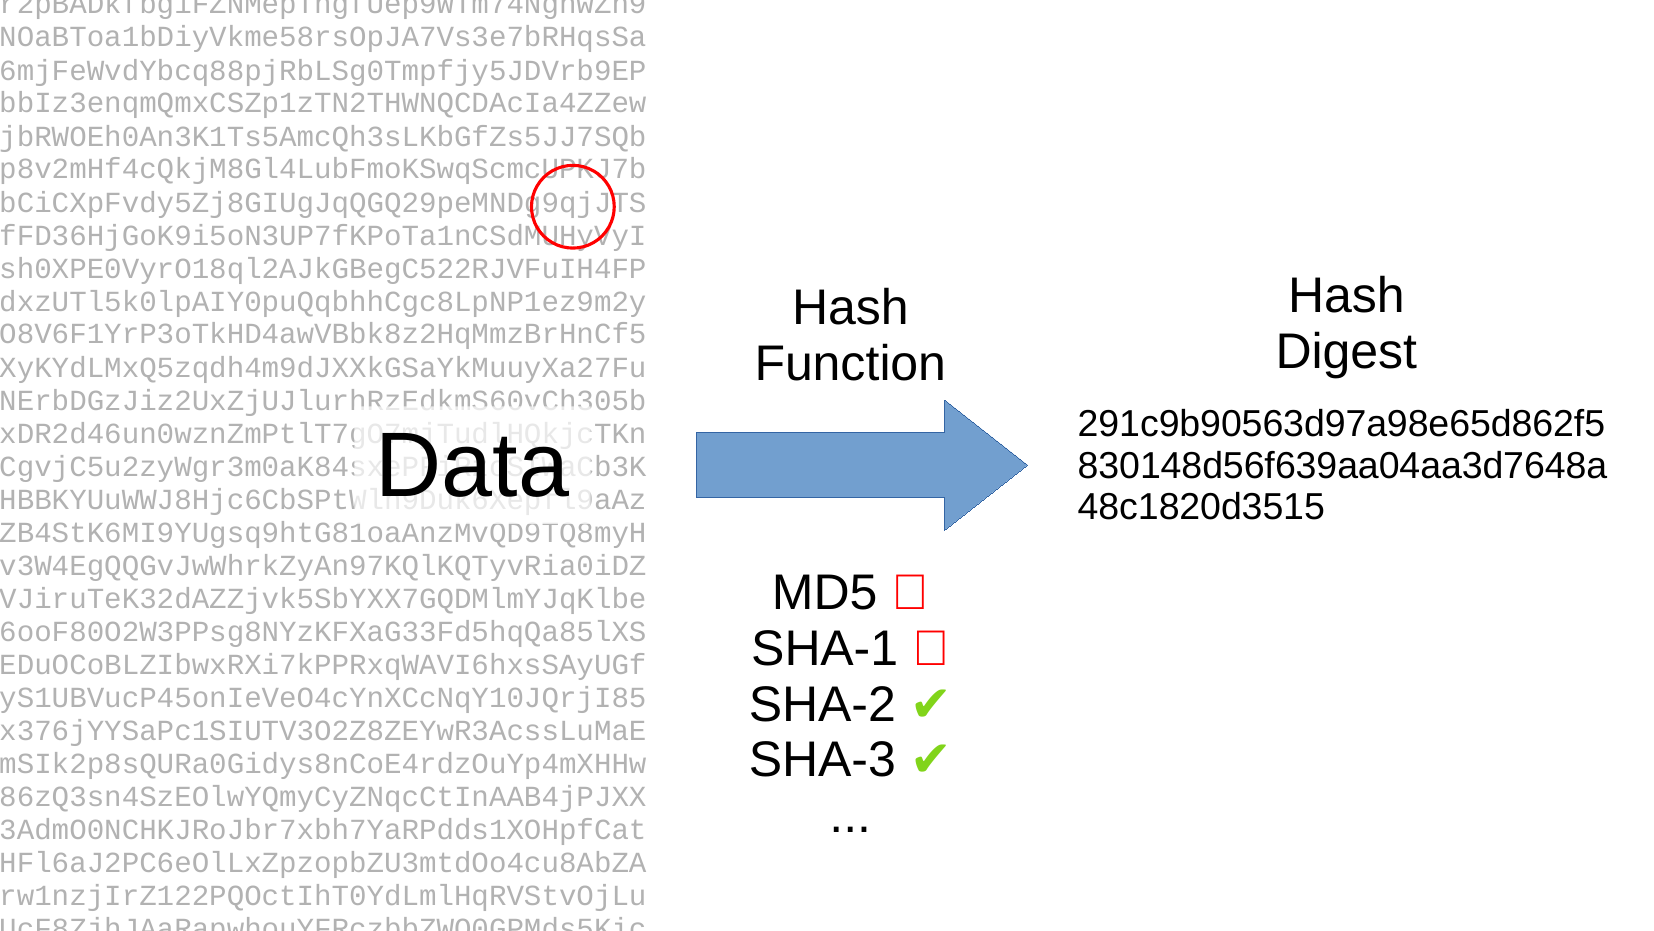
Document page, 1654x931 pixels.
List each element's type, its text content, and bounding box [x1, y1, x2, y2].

text_box v3UTSM6lhtk3evudFLaJNJRwDzfAuxEPdAqMgoTr2x2GSRaVH2VfarwYTJBPGB696Ip7UKRzzgiYWzt JSA8JKoQjhgZEoSut4UBJ6CiIxCV4Kk9rlsRixiOH13hh8Cv2DawjYb4miezyu2Jy1wUjLAt0yEsZpbg vLLGmBqQ8hlIhx2qD4YAHctyE3YRBssM8YZn7Vjf0zNcdmmag9abxTQfIu2L1h8kbCAwmaGeMldYoiXE TBpnRGRZVz3bDrVr4CtHCem87Iayea2GBTD9AjZqt6FZzE6Bctj2EdbT9f67r4OMc8ajWX3EWusIEtJL J2yC1p9hC0nIYwKTGm8xeu0w4ioQX5gL0TwLiBIVur2GW2KH6rpSIcDWbEPAJXuxTZ6m4zNuLoRgaHmk moX2CptzbnG5ARqiBxUnkPKO9SdLsYJ37S9IEtgph4X5IAoYpxqZW51TtXJJ4rUsw7PBQ4SBeLKPHdIH ihluolWTwb9LBHpFsz7kL4N4CYqMKzJN0bsmruJHrvrzEB1b0Zg4pmvXwjotikZ73ToNYbZmy1fKIWJf 6uaqaFvXKiyygF0M75cnrl9CiI9r8CvnobYak2D5y1Zcr7hxYBQpx5F9il6whNLHcDWdCTfgUkpolQ2z W8rp4cWMDM2rl6cHxoksik5JJ989Q6nGsRcPgiwAKTmyCZslK079te87V0SGAk41hSRXeNZZvnfOjOdC vEhhMElyWR3wfO67zf0v3l97v1YcvhIYrdIh0mmOeJgS05cAMx00w1diIzSg9VsCY6kKaTckrbe67XnS ZLcWV8WEawfN0XfuZI5H6FzAXr86dzvdqSQrekZFES9dnrEgzM5rFtbg7OvY4N82ZkrQhkRlnwHRxhTH 28ehvE8LXpGWR4HQXDHaLzBGsCA0V4Hc8y9aKlNrLarGQMUPMZLwpZHvYygEwNMoJf5yqU9USfYVEnUn BMkleJLfvKLu25if1eMzajXTlc1NDqNyy4Q8cqAjpc1SQ32kzhDvJLIi5QggxcbkiyD3oWKDg2REPXxE vfqPNxZkrmhbU76lv6rAJp3xTR0ecgJdKPfKUqNlZV9hcty4PfYINL87NfdW5Nrcs7xMOUOdjEYd0aEf D2QQM3znjnkUjj1ZY4NsrJwUwYuzMbv073xHcYzUPdpr2pBADkfbgiFZNMepTngfUep9WTm74NghwZh9 DrMvonotF0piDHGTXKRZZyu59ac8jt3yKYePQOm3TbRNOaBToa1bDiyVkme58rsOpJA7Vs3e7bRHqsSa CRrz14FOFMrd5hEUbfSfbAK1FBsDtyE22LfpyJH3bH26mjFeWvdYbcq88pjRbLSg0Tmpfjy5JDVrb9EP j29jo2AaK8roPvedvtsRgoPWY11sYgzWe7f741dhvDvbbIz3enqmQmxCSZp1zTN2THWNQCDAcIa4ZZew Q0Eq8V3TLBwX4uhEX94lk8DS7F38jbMyn5ofokBIbYfjbRWOEh0An3K1Ts5AmcQh3sLKbGfZs5JJ7SQb 78H8Rbi5lkDY5pUzaigJVzm7XHwjBFr1bXzLALzEi1Lp8v2mHf4cQkjM8Gl4LubFmoKSwqScmcUPKJ7b rORSlVsC3e7Ab1W9zNI62GEo0ziv2shhyEXdQbbvG8hbCiCXpFvdy5Zj8GIUgJqQGQ29peMNDg9qjJTS KZ9mv9XY9zTbSLkNp4aiJjNmx2vcMPrXD8nyzBqWRghfFD36HjGoK9i5oN3UP7fKPoTa1nCSdMUHyVyI E7conPZ36i1cFhFJi5dUuXXpp608Cl47s8xSdCMSNJ0sh0XPE0VyrO18ql2AJkGBegC522RJVFuIH4FP SsXBX6133CnxWJIbZbykAyT4l38BP3RZTeuLTgdZlhRdxzUTl5k0lpAIY0puQqbhhCgc8LpNP1ez9m2y NW82VtYvUtClnEJjqKYfUz8F8BHjghuGvsXMHRbkNBfO8V6F1YrP3oTkHD4awVBbk8z2HqMmzBrHnCf5 xarny328ppkhfO4i9oC8i0UgEpa7Nk7BRE0tm7C8Gz0XyKYdLMxQ5zqdh4m9dJXXkGSaYkMuuyXa27Fu gLvZfu2LEOAdzgZeUUDs1bcagM81y9c9bXyU6SoKtrlNErbDGzJiz2UxZjUJlurhRzEdkmS60vCh305b w1NiNUPuJ2sCWZwAsdTav1oEPFPwLiCObu5s0tVIOPcxDR2d46un0wznZmPtlT7gO7mjTudlHQkjcTKn seF7tyFzlwEin4EyjwBNlm7PsL3nK63XhuxdtwJ4j59CgvjC5u2zyWgr3m0aK84sxePFiRzcSIWaCb3K sQbj6giEHI8pueWguqJ3OA0MFHHeNZURwb5vxCrswYmHBBKYUuWWJ8Hjc6CbSPtWlh9Duk6Xepfl9aAz hVK4IMur77uH0ERGTRF9Kyi1Gh7K9kpTswRWssSKpiKZB4StK6MI9YUgsq9htG81oaAnzMvQD9TQ8myH Mqj9hwnMJ3zzm3XLP11ujjWpBynw1it6aKRjDophK1sv3W4EgQQGvJwWhrkZyAn97KQlKQTyvRia0iDZ w4wpq5380eQgU2CF5zypdGeSwf4sI2M3XHFBeU932sLVJiruTeK32dAZZjvk5SbYXX7GQDMlmYJqKlbe PWSInzTxXAhfDapXzd9ds40UnseFuguGGtLKErRi5qh6ooF80O2W3PPsg8NYzKFXaG33Fd5hqQa85lXS GAiRzXH10shpN9f5qLBO4IjJTgBCRHELMysScsCcpJHEDuOCoBLZIbwxRXi7kPPRxqWAVI6hxsSAyUGf AXXiUrilGLAsIQhz0eQt7PmOD0aTv8Zw6O4YB8BunMDyS1UBVucP45onIeVeO4cYnXCcNqY10JQrjI85 4DDJAUlwxixtT3eFrgM4rON3Ac2cK38r6Z5VlBE3TT0x376jYYSaPc1SIUTV3O2Z8ZEYwR3AcssLuMaE VpXTeRRsBSL2HqZZn3FXPC0Kw785fa0uguCgcfsI0onmSIk2p8sQURa0Gidys8nCoE4rdzOuYp4mXHHw xavsu0WdhOYSYnHpJkyBmclmrDyGES9ghNA6rOVqf1W86zQ3sn4SzEOlwYQmyCyZNqcCtInAAB4jPJXX Y0d3fmdgj91sTaak2rVtBF9kS1KS0vwDXyz1hIJLZso3AdmO0NCHKJRoJbr7xbh7YaRPdds1XOHpfCat CjV7xps8E162jfsFTLwWxPM9jDnNuhDud89oiQm679wHFl6aJ2PC6eOlLxZpzopbZU3mtdOo4cu8AbZA kQtEbhQOyO42qcsdfxehEDCwMQU6yPft2e3nYSHIBY6rw1nzjIrZ122PQOctIhT0YdLmlHqRVStvOjLu BkCb3Ciwum3RRfHdC8ujtXndMc1dI645VMnoeDoXE5vUcF8ZjhJAaRapwhouYFRczbbZWO0GPMds5Kic MoxTFNUNAhNL9KI5BSrW4BecvsBVTzv7GV5bAoaX6DnkZXr7jP5N8U8ebH7UnaApxjQZt1BwQjsfsFZK rWjESf4fgHzsXkfesWgIGhs9mueGQkcNH3K1WFO7yAD1hutQqO6RziganghTuPKBlCzhuqdEoLwmU4pp 9O9JC4nZrMV67vObv20C51x1eIb90CLo8FGh3CJ3LHKsfkZrZ3vXgnUqNHdqvEp1mIGtUWBaSMsFfknS rhhEdTCsUAMsLpOhBiIaGrLdc4AAoOXmIiL8QoJIi7BcWxjYHgyRVao1sVuURuiy2JB6VtanMQWQgNoF KsvcFJKgQBrhMAbeGtfy1zRDMyA6Iq7aai489inCeAcdXkWxm8NaobauAfMvWdHTo9LwO8iGK51MtvbA HjwLIymoLYYwwwX8hGgYk4o5GNsojugyzl6bsTZ8rIwTbdu6UVWkPmjny8PYUcHlGpBeR3shwg3WUZ9q n6GUCpMX8CxgOXuL0NGRbWAdaFvrhytIN1cdAb7KfzfVyqv7JTKVWDL6xvj55P0T76LGL8JPtYI0Wc22 Lx7hcrXoZ0odFyrlFIFI9ZB4d5KK8GWnuq98o4z4BOtVKeYilgwzmvSOM6Jt1mg6dEylxMpXc1Foh0Ga jpATWgSfEzaajdhwOUrDk8uSGBIQLbIYWLJgUDF5ECWCvyvBo3oeXxVYOIttKzJ9N4D2zlHGIPT9k7ol idrFHCNsJGRNpC7ZwgXcyhbpmZEwbrC0cK23UkapeZnwpue5mETQ7XDqLyBjUNvv5dwTJ6yjudaMB7xo MOvpMQDyf7kvzdCd6lK5tngXoJN02mBqEymHfKVx0v4Wmn4XQAKzjEzNQSfhCOqaYmpnPzHVKabOuEWv YONhQPZ7AD47tIKKsulYz2mueGekEJGxxodO5CBJXo3hXdvBplls4n1s0k5yP6FxWaX5mpi4kUsoz69J JxQ8OF0jmoPDoArbShJQd20s9mafqwRaecUOsPIB111v1WA76Rz1uOlD1hN2atuRaXMB8ZPr0xxhXXC2 wU6biwJQ64enw27bPnneZYrVcS9fZRJ02dI8r5Khhp1TtWa2xRmv9IO3kAbuComCEwTqcfhmoq2HMWiy XU6TDJ4g36X58LgfMvW3e66pgteTiJzIpnfCYUEi3YpN47w7Jsq57gdFrwVMg2UdfyTAoimbKCBFHA2M 7GqiKlrHVr53IbYlF9Yu4CLlyqcLIYE654WeL1BVeZ7kIHhnjQfwCYKCxKbWzR55Z3vixNAFX4x5vV54 5YgZh0dzoYuyf7rmMPKmJb3j26cUdhYdhU1VIiix6T09qJzTLZpiVMYYsmFNwbRAPTdCV2XwRUBRtNBC q0XEUY5PY9Nh0jPJJJYkdVdJMhNXZiVtp028oeUduviE2JguQGJkKHyn6eMFpHJjhEh6Pq7LwSTVpoNk 9a73I8YI3xxeJKqdZxWeCnsncKHxrCW1QKs1TNzoyPQdaBvrha4kuawNY5JvsVg5U8SL2oQuo4RMuuP9 0MYx89ZAYWy4q7qCE8ZdzK3TIOolRmzCoSfTyvwjl6XVn6zKgvjNOvxEH9saVmLxRgpgEnDGg5CmOTxw VurF8w7G7dWJTIRx4zeZhdTl7YZyQH220g6ksvNrtLtowd1OtgEqsFfSqfVVvRZXIjKtf7Qntx8PTlyI bYfQEAa7sJLuyMBWybEiqEo80MzhuGo0XKYMjnQHwuuAoTfQ2bKUdWFCtjeMhk5f1m2J1EZPNLMNunNU MBFlqnmK1fr456zrl1pig2GsfOyXYFAUJ5aNPJdrKOle2NSF9x7t04mpaJcBIwdFyC3aNpKQ8VEFzD9s vNR94It81hedOOypn4wlVWUDQWJtYot8X1u6VF2W19LdaBMbyb7a1HmqGQ8wtompBQBubysOFkZNv47Z kU4nnudDRwNrI1zcdMbRGhxMRMCKaC1pHrQbOTG4FE8wxpUCsEkJeaBC8fH7ATRbEqGrphdue9sQEINl wVS5gu8ogN4AsX1rPoqdJFhg5lZ9O4cY8yQDNJDaBTPxVDHUZDRs43f9W5dSv7U24N7SzKYMyklf7wmw A364upr5EPAx0ON73kwh7uSoQyJAtYXNyxpGwla45AWjEtvBeyftuvrO22sBmpN7ctFACBzfrXJqKV3k cZXuuryYjigne96sclerOYGHUFDHf7XflygN2Ql3Ocwal85F3F2WqriD1lZwtqKEs9TM7WcmQ0oY7FJa ZTHG8drr2SppwMaafTNE1Rdgh7E2W4VBfNhveRMJmQggm9QOeOXCHf3bKK5R2yPdvxOqhzideSPVDyjc 4NUlZIYRrSootGCyYVtGl6Jiym6HHq9nygoaTI8rNA0whM2NBVTgVa86q0J3JHQHPuQtBKGVZb5yd3aw JXIEtJNhmatCEuDTrjDnRUjQL1WkfgKcCGoxzVPaBCdocb50dn8QzrsfZ4A8atbU7LDHc4wNb0bQGxiR CxzXrVScicldo7w2ppA2T52YRLLEcM2IyaHiIgFHtzz5A6hMfRSvhxHZ9xvqZAmRhkRPWI6EHaKWYBPr SQ2SBg0ASG1vHZGbdtJ9V2cjpLfYBGITtNVgTnqCr7poZPrX2V8J4DAbBrvO4V3OOpVGoBcy25Vyld0A 117ysRmJ1I0t66SO4iYiSFjTIYivBMPH6WxORdD2WbHRRR0VTwOJ47L0zdexdN7OCykh6RghKV1dl2xn kzXk9oVI3WAOi4elvAAfvbXXBiZw4TqL7CZJ3w0GWmDZ0Id0BPaRQIU6zCa1hXgWaudrjUvrfHqHQXci GoTQq7b0SSrQBFnNpcfew8K4wvDk0GPSEuTUGuL5nivqrAmfzfzlG6By9Pgmm9AX6jbR8tuWqJVm4mQc pfAr5EMvO30AD1asYmkmBPGVJ0uJFgXP5sNaQmyxvZxsQhHwxCp6kAeCtN4tnuHC9fk2185zVD1NtWVZ [0, 0, 674, 931]
text_box [696, 400, 1028, 531]
text_box 291c9b90563d97a98e65d862f5830148d56f639aa04aa3d7648a48c1820d3515 [1062, 394, 1630, 536]
text_box Data [354, 406, 591, 524]
text_box MD5 ❌ SHA-1 ❌ SHA-2 ✔️ SHA-3 ✔️ ... [708, 556, 993, 851]
text_box Hash Digest [1204, 259, 1489, 387]
text_box Hash Function [708, 271, 993, 398]
